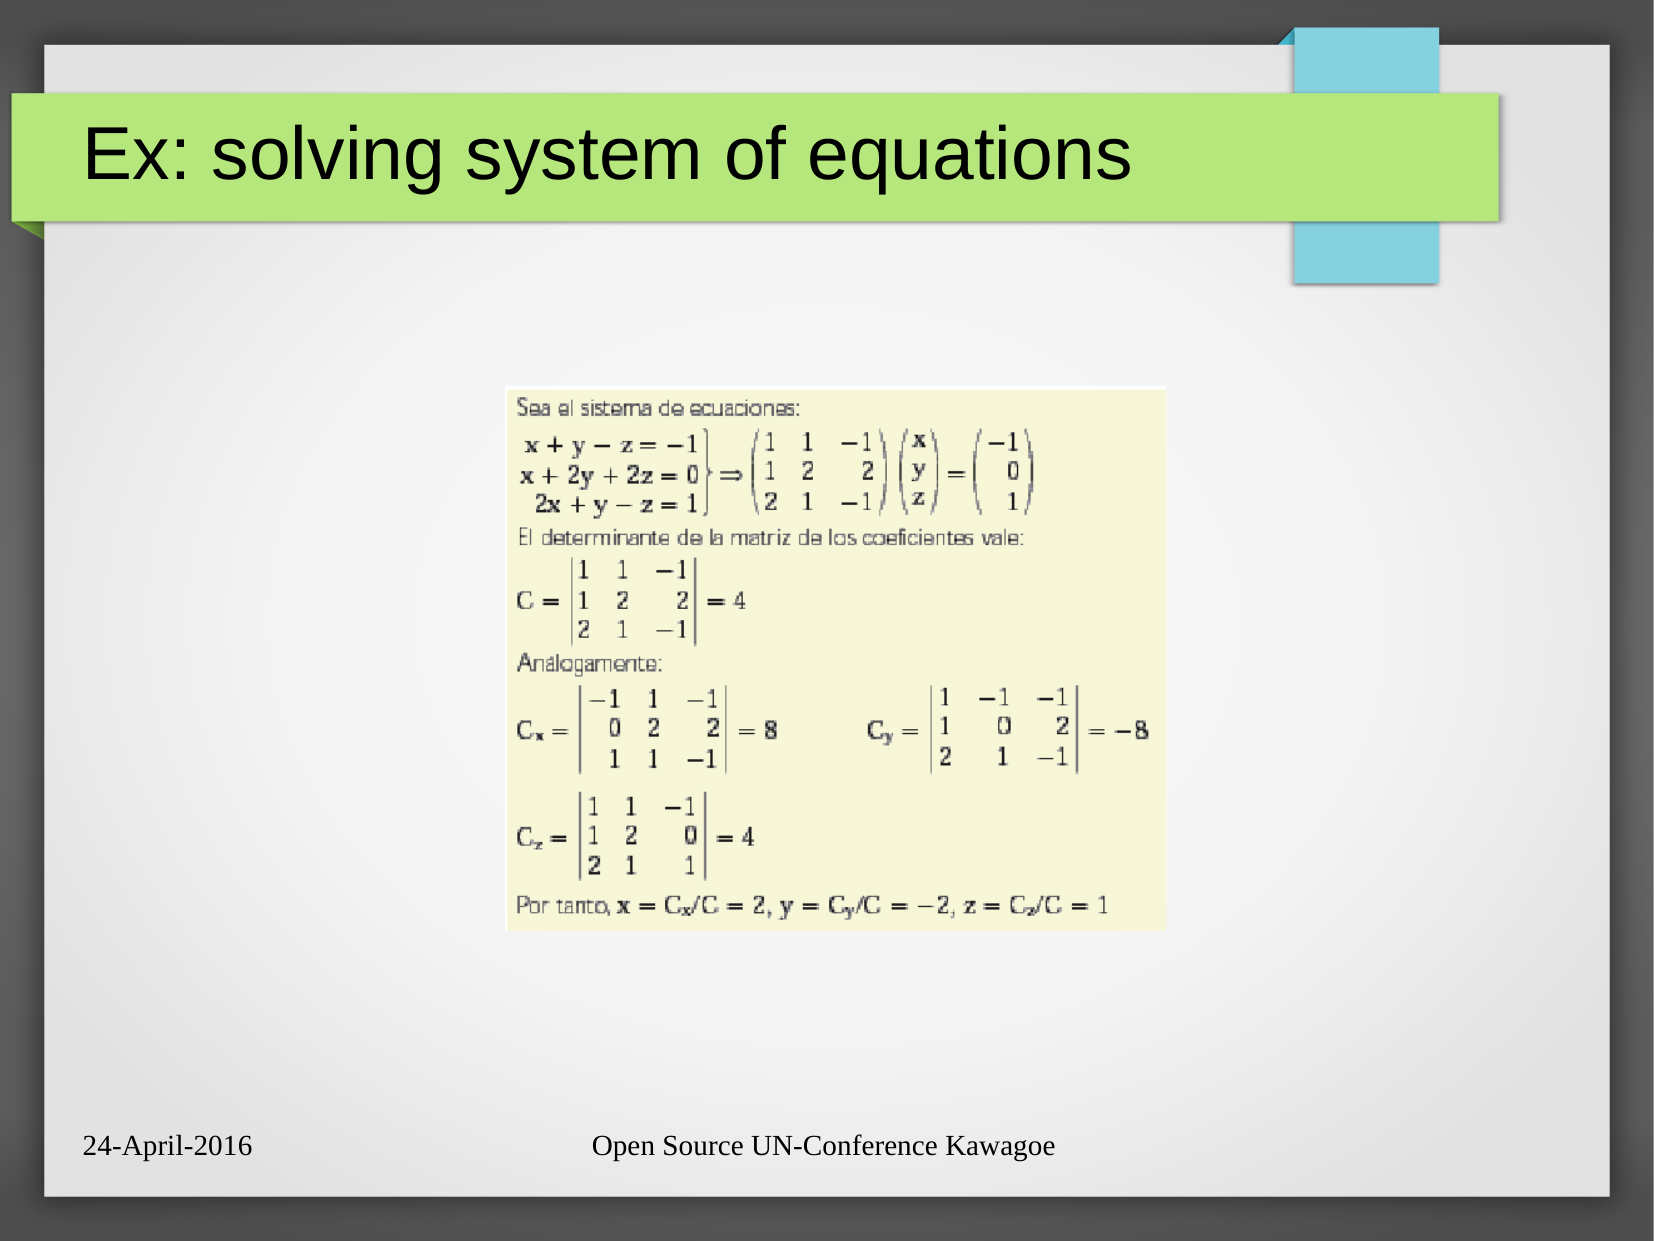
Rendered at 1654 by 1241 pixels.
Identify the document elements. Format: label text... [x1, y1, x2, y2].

picture [0, 0, 1654, 1241]
title Ex: solving system of equations [82, 94, 1264, 213]
